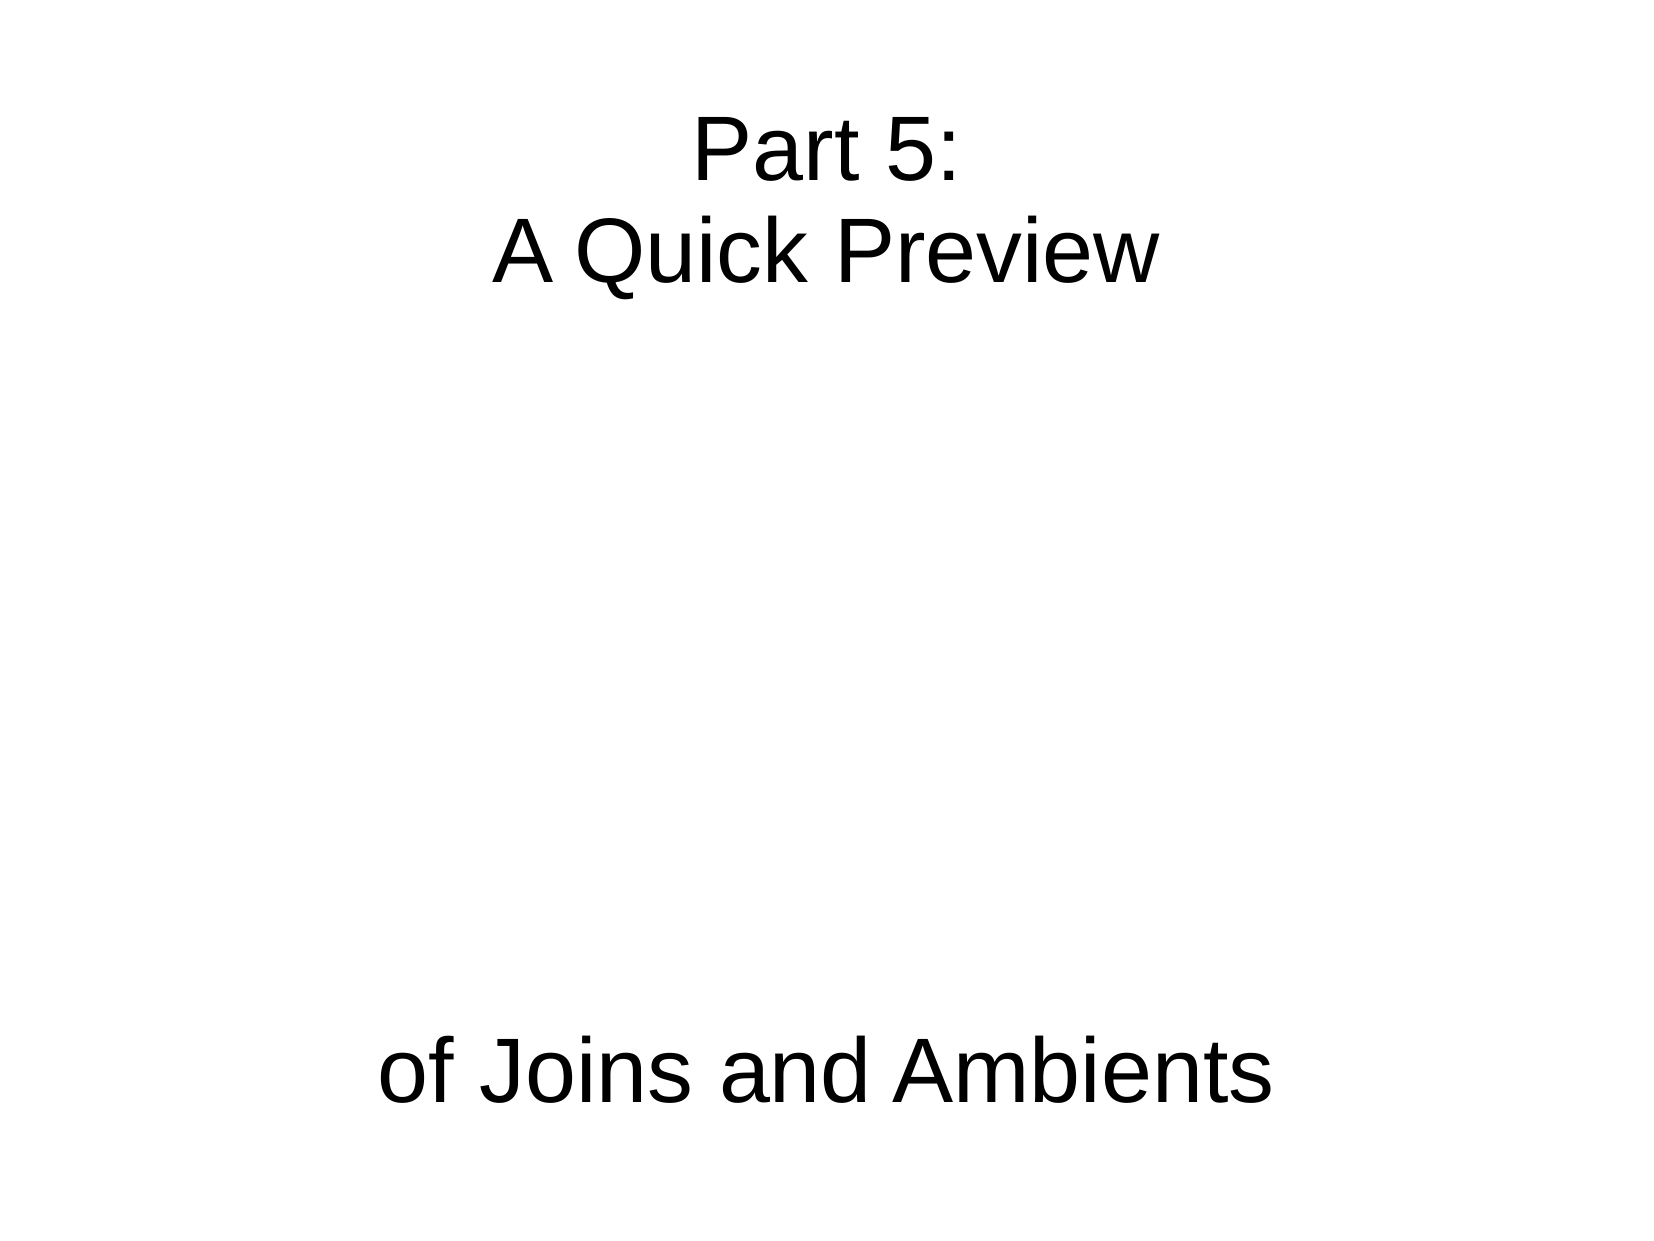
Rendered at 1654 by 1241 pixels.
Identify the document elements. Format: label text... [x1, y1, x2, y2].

title Part 5: A Quick Preview of Joins and Ambients [82, 49, 1571, 1171]
